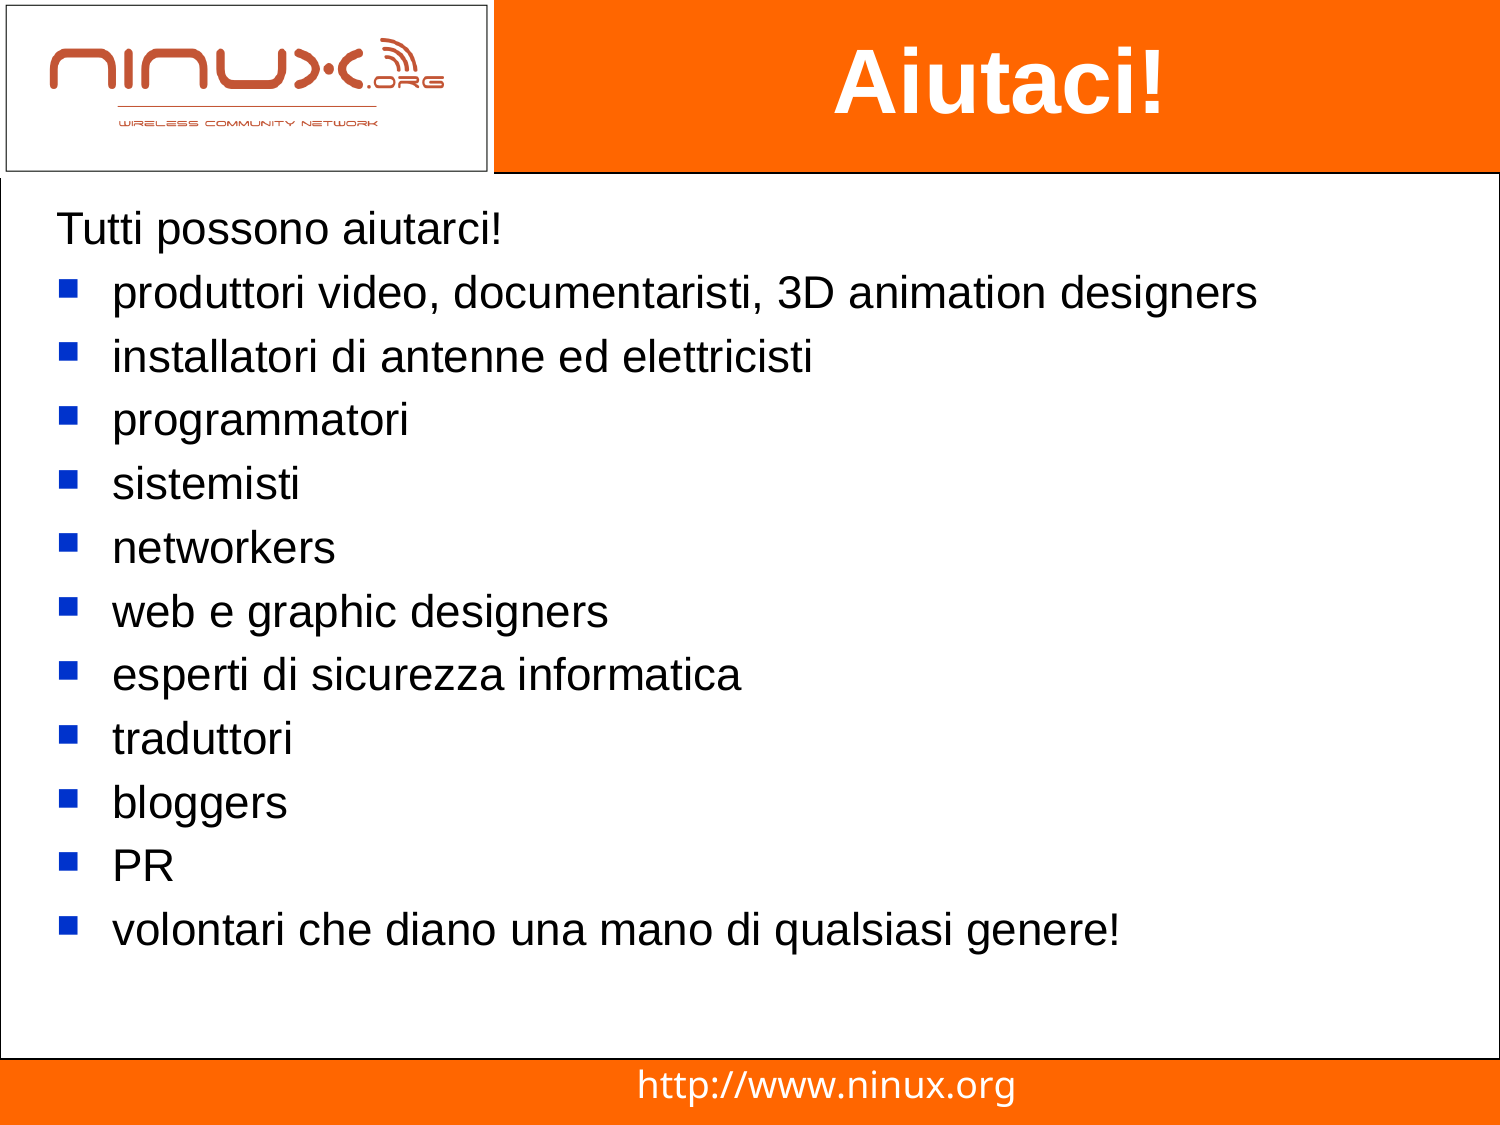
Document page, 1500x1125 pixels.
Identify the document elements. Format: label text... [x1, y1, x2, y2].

picture [0, 0, 494, 178]
title Aiutaci! [501, 0, 1500, 165]
list Tutti possono aiutarci! produttori video, documentaristi, 3D animation designers installatori di antenne ed elettricisti programmatori sistemisti networkers web e graphic designers esperti di sicurezza informatica traduttori bloggers PR volontari che diano una mano di qualsiasi genere! [41, 195, 1463, 1016]
text_box http://www.ninux.org [621, 1053, 1159, 1125]
